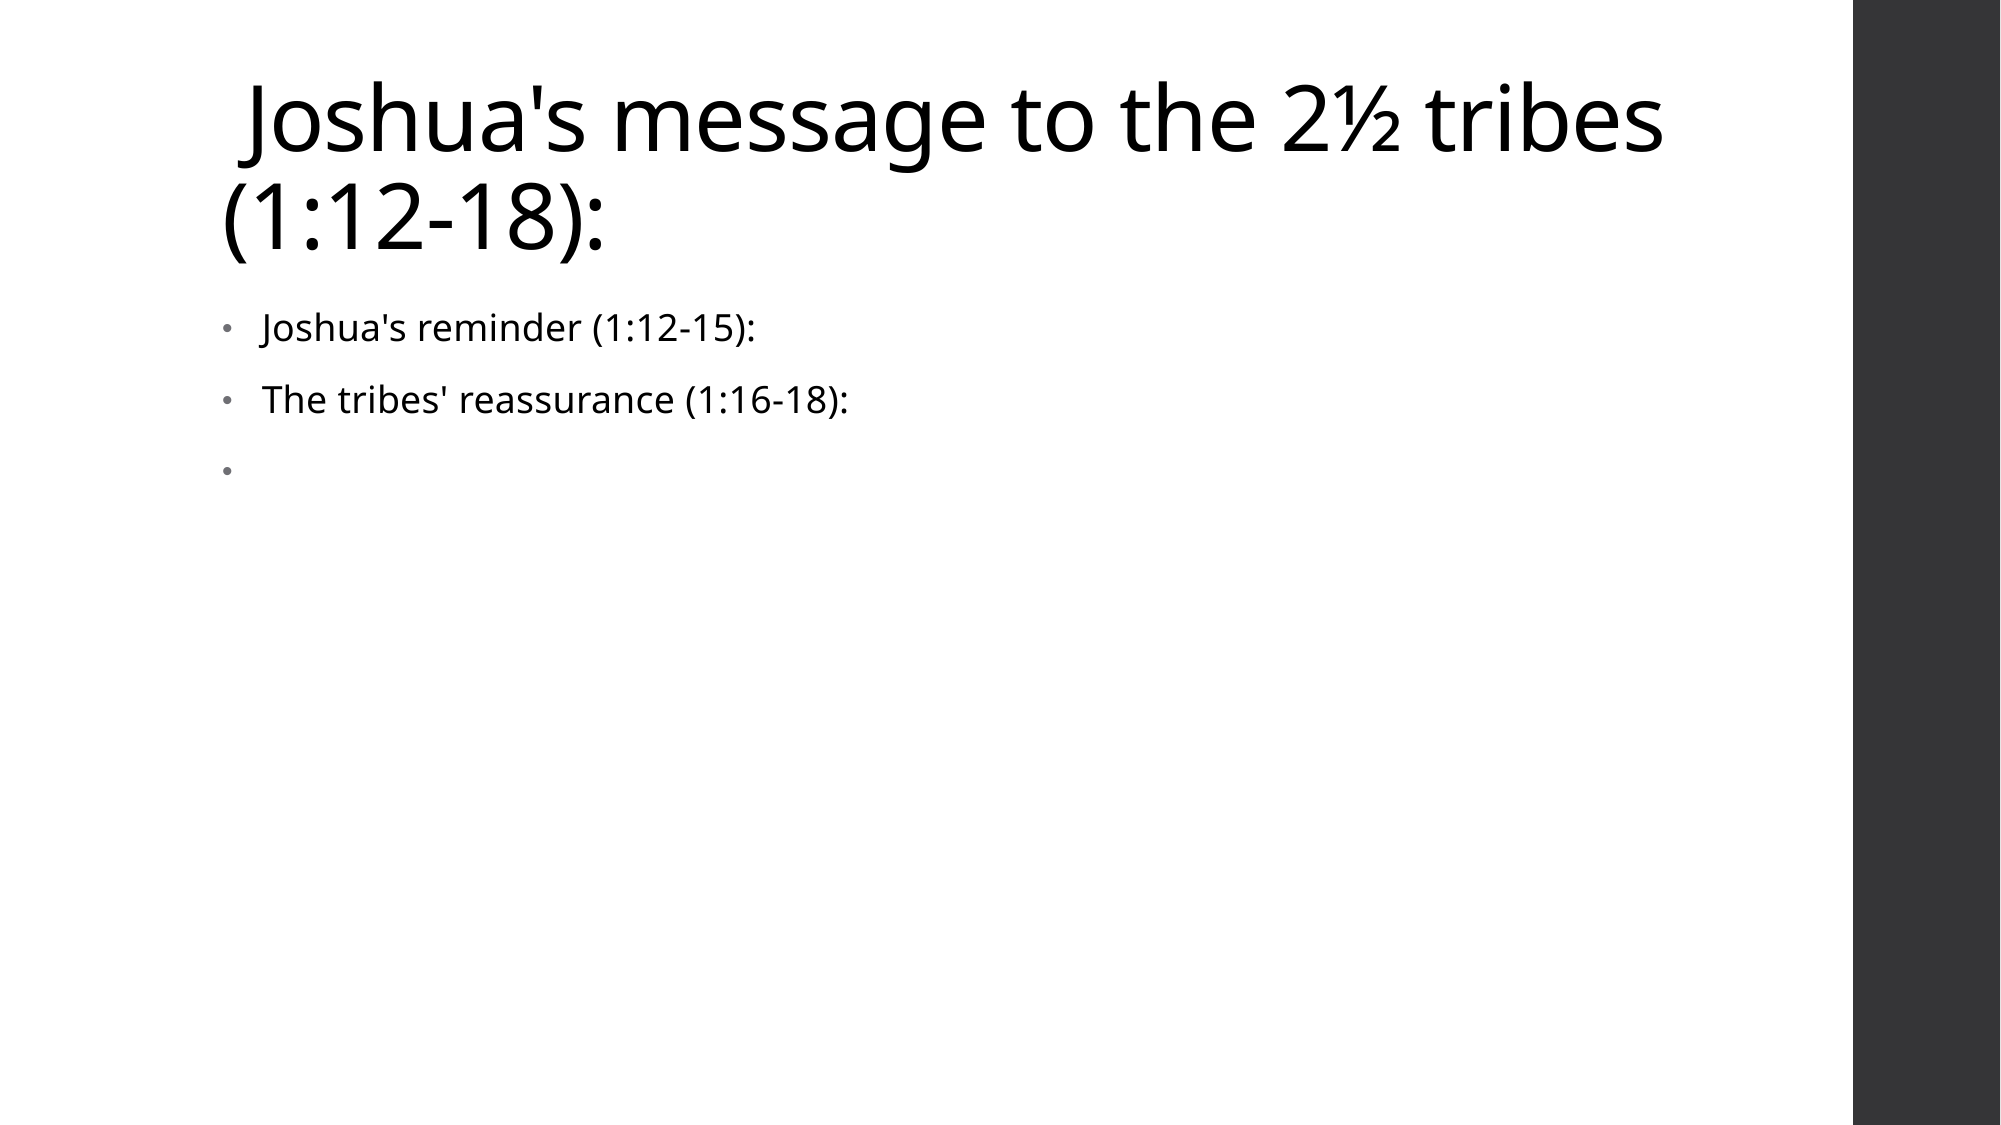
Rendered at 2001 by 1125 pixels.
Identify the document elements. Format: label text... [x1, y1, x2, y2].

list Joshua's reminder (1:12-15): The tribes' reassurance (1:16-18): [206, 299, 1617, 1014]
title Joshua's message to the 2½ tribes (1:12-18): [206, 60, 1797, 278]
